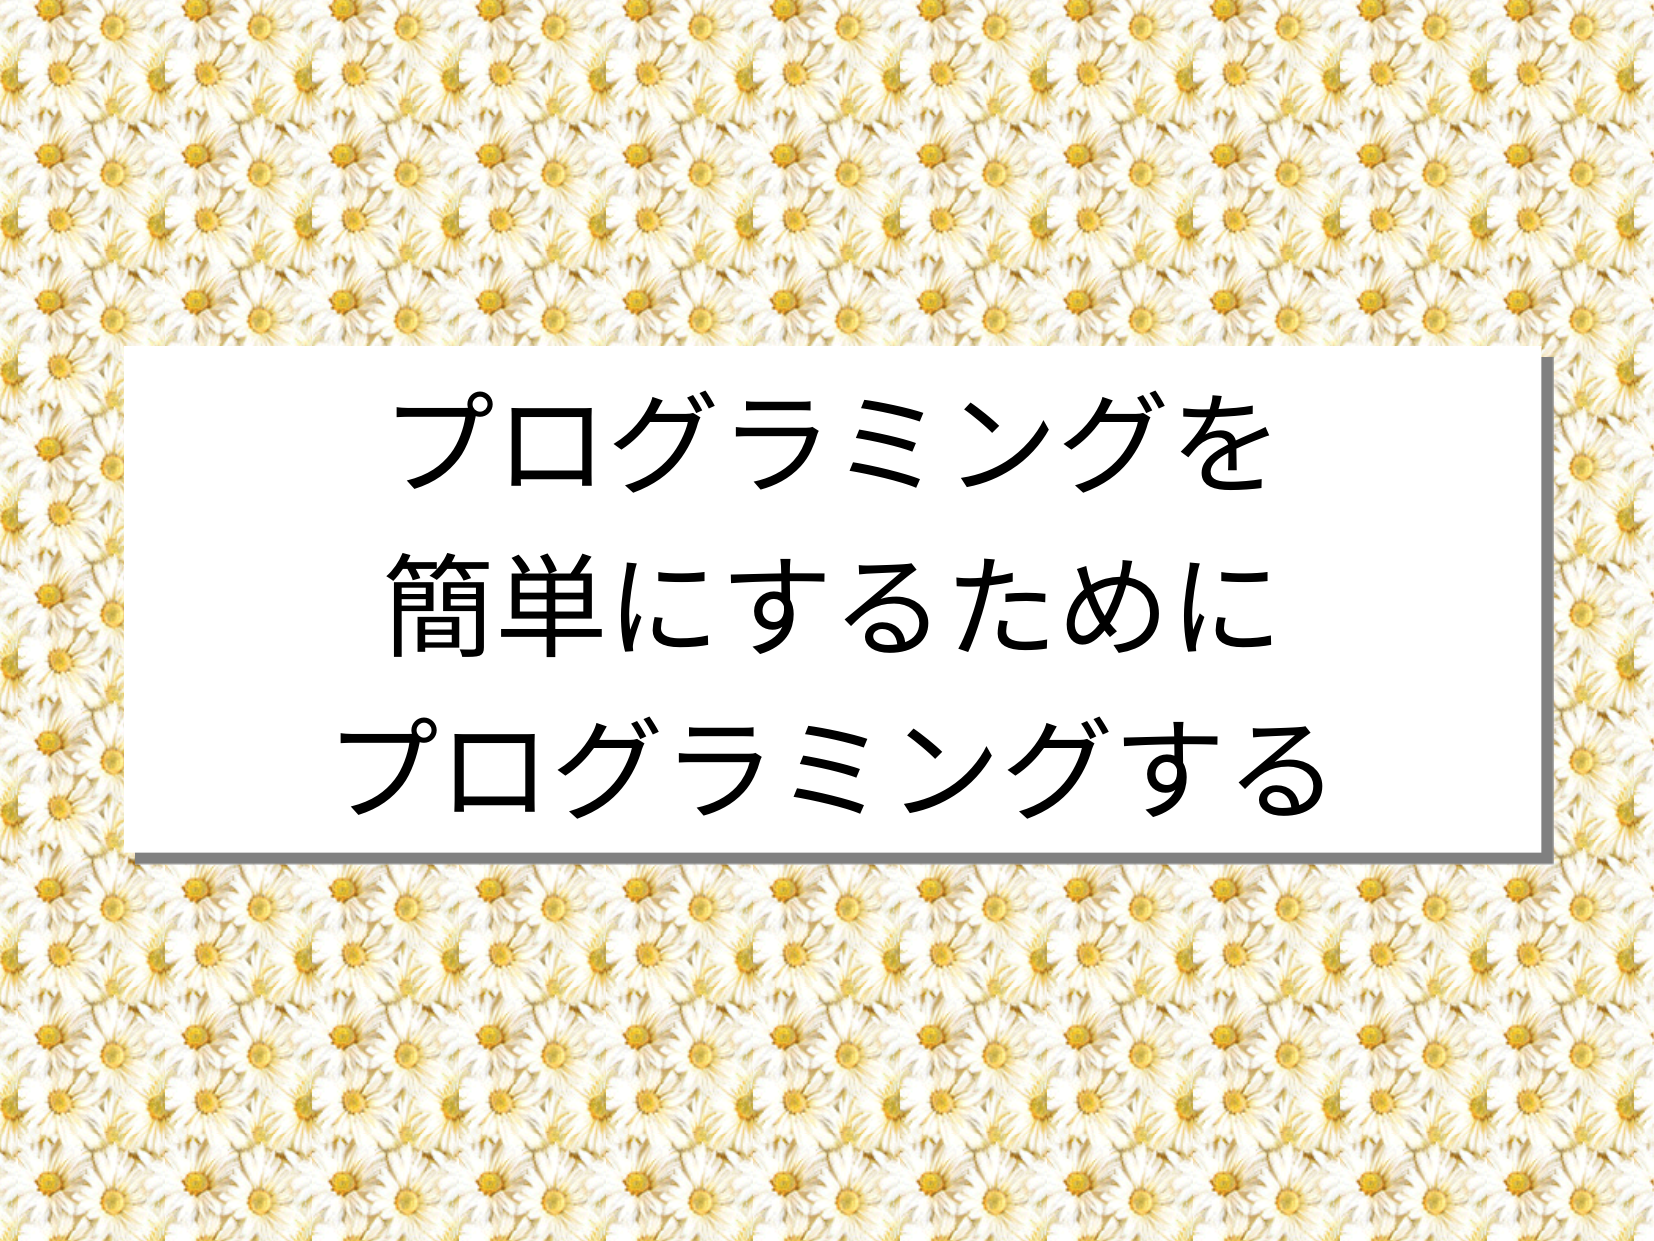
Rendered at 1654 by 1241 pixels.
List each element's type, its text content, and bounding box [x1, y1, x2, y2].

picture [0, 0, 1654, 1241]
subtitle プログラミングを 簡単にするために プログラミングする [124, 346, 1542, 853]
